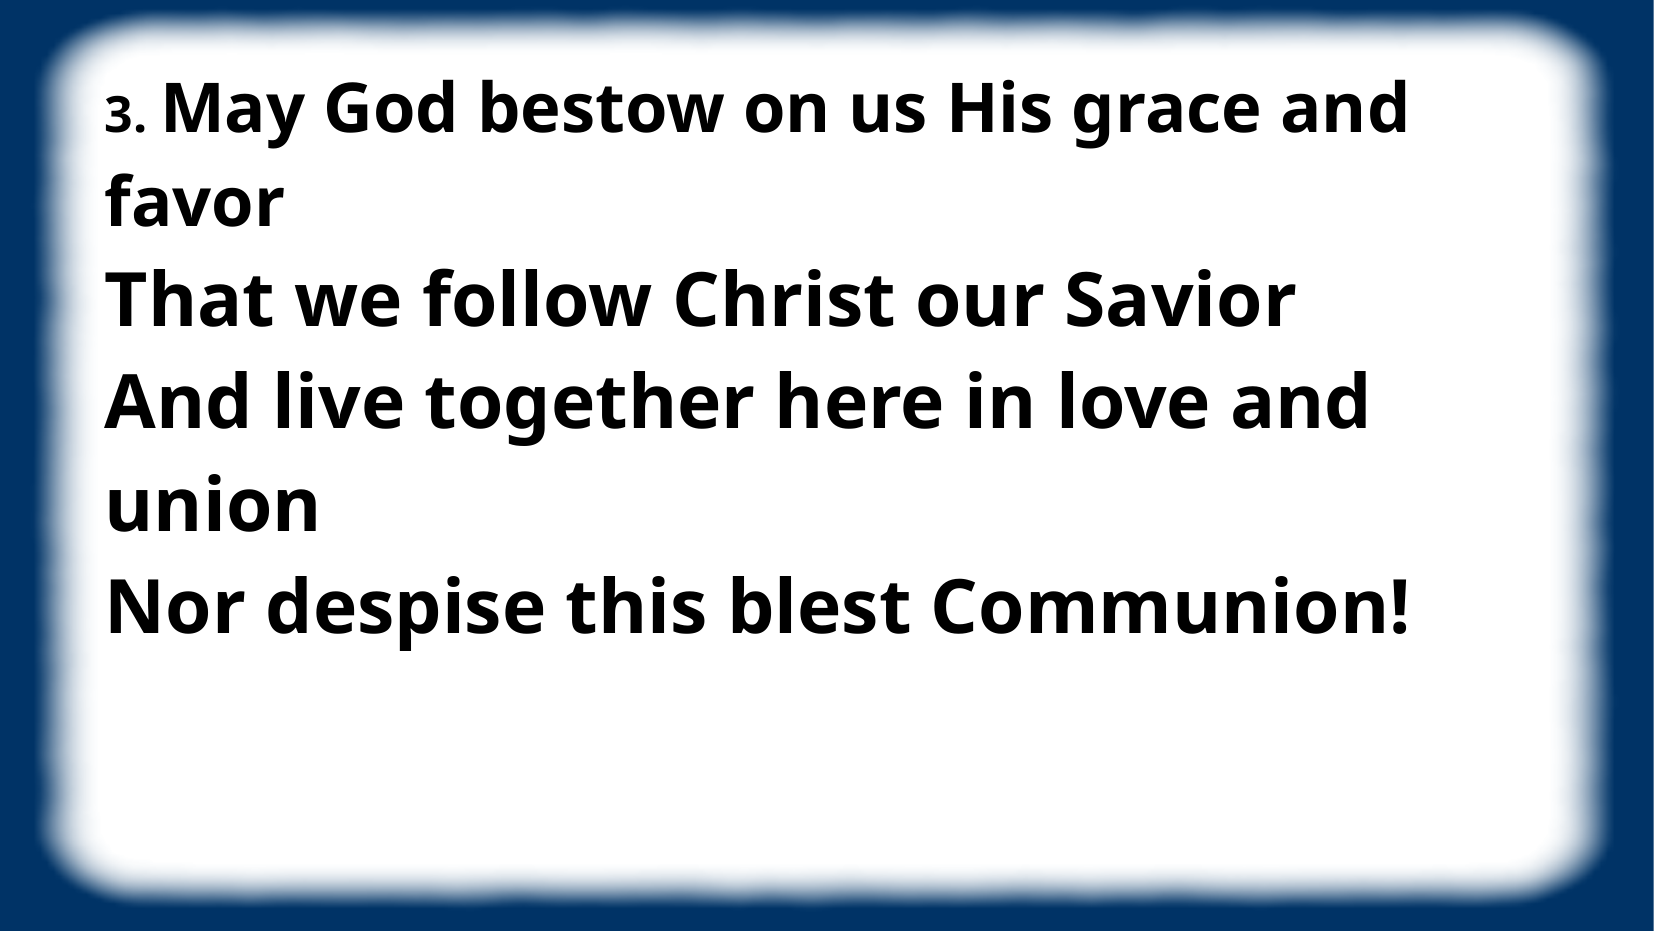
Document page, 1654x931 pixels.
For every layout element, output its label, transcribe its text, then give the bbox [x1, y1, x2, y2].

text_box 3. May God bestow on us His grace and favor That we follow Christ our Savior And live together here in love and union Nor despise this blest Communion! [90, 51, 1561, 511]
picture [0, 0, 1654, 931]
